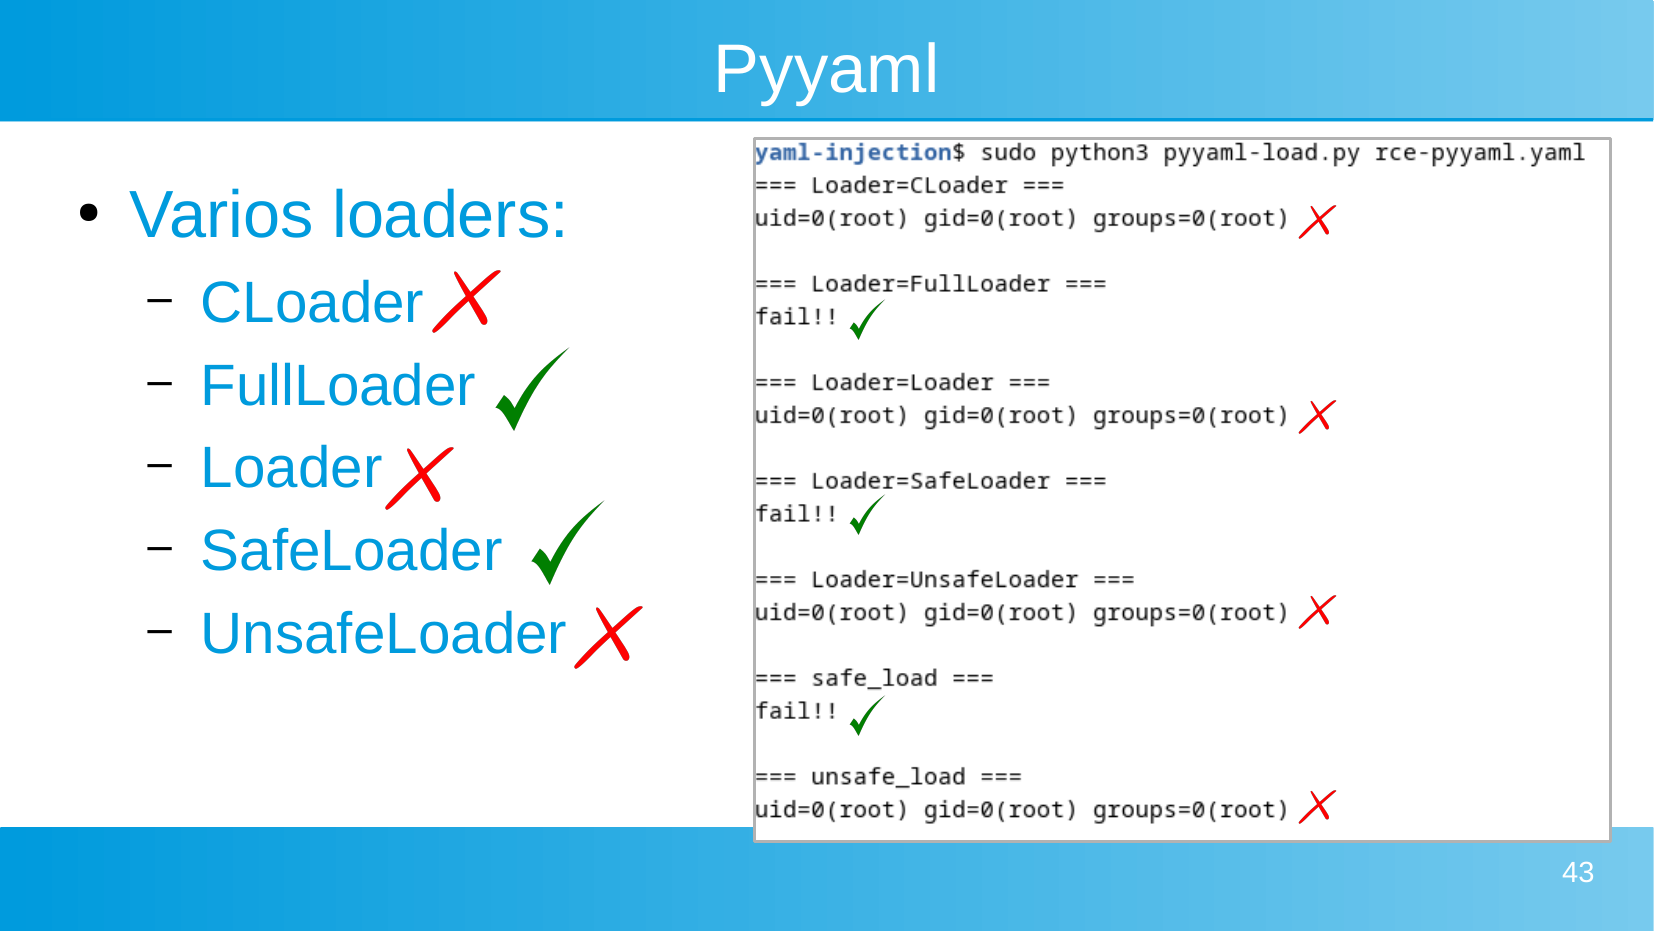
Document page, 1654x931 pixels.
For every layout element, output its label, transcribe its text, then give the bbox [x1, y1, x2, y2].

picture [431, 266, 502, 337]
picture [526, 500, 610, 585]
picture [755, 140, 1610, 841]
picture [573, 602, 644, 673]
picture [490, 347, 575, 431]
title Pyyaml [59, 29, 1595, 108]
list Varios loaders: CLoader FullLoader Loader SafeLoader UnsafeLoader [59, 177, 753, 768]
picture [384, 443, 455, 514]
